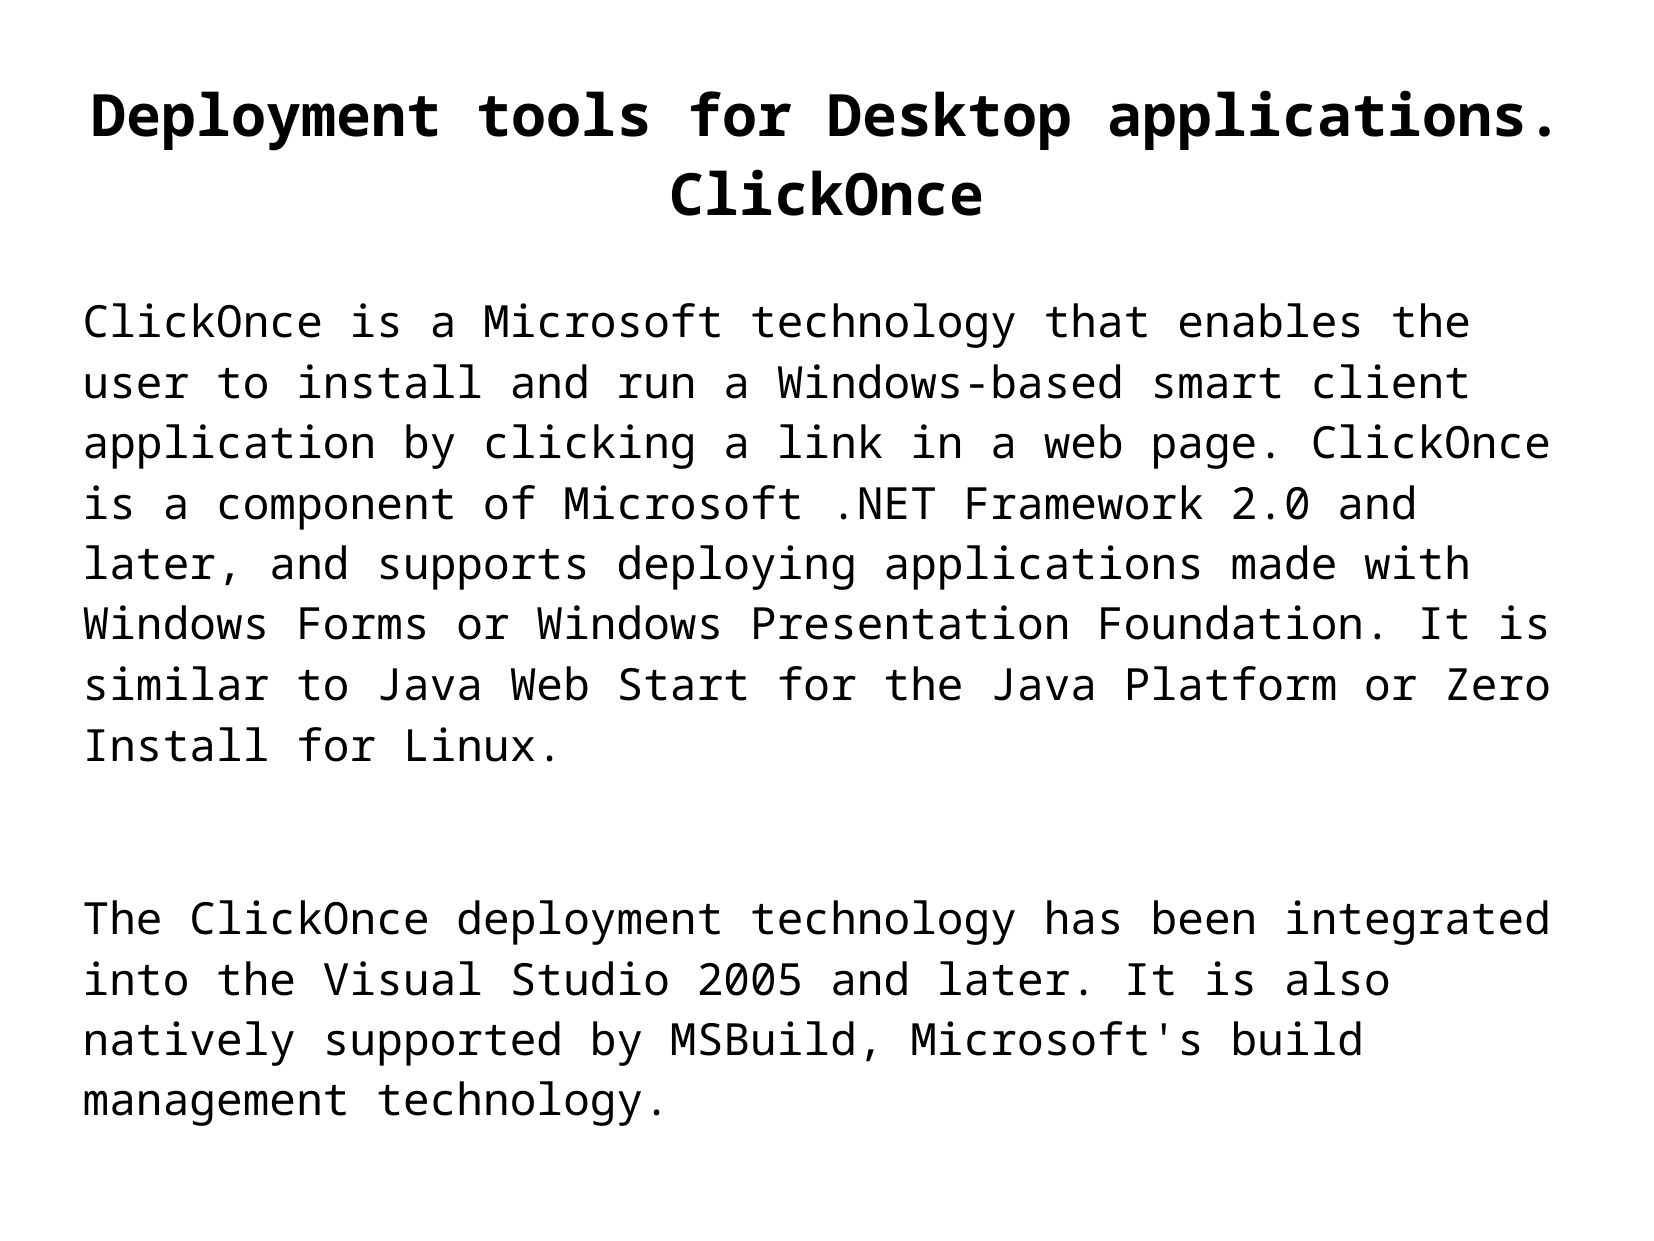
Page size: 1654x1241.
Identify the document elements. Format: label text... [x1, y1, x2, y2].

list ClickOnce is a Microsoft technology that enables the user to install and run a Windows-based smart client application by clicking a link in a web page. ClickOnce is a component of Microsoft .NET Framework 2.0 and later, and supports deploying applications made with Windows Forms or Windows Presentation Foundation. It is similar to Java Web Start for the Java Platform or Zero Install for Linux. The ClickOnce deployment technology has been integrated into the Visual Studio 2005 and later. It is also natively supported by MSBuild, Microsoft's build management technology. [82, 290, 1571, 1134]
title Deployment tools for Desktop applications. ClickOnce [82, 49, 1571, 257]
